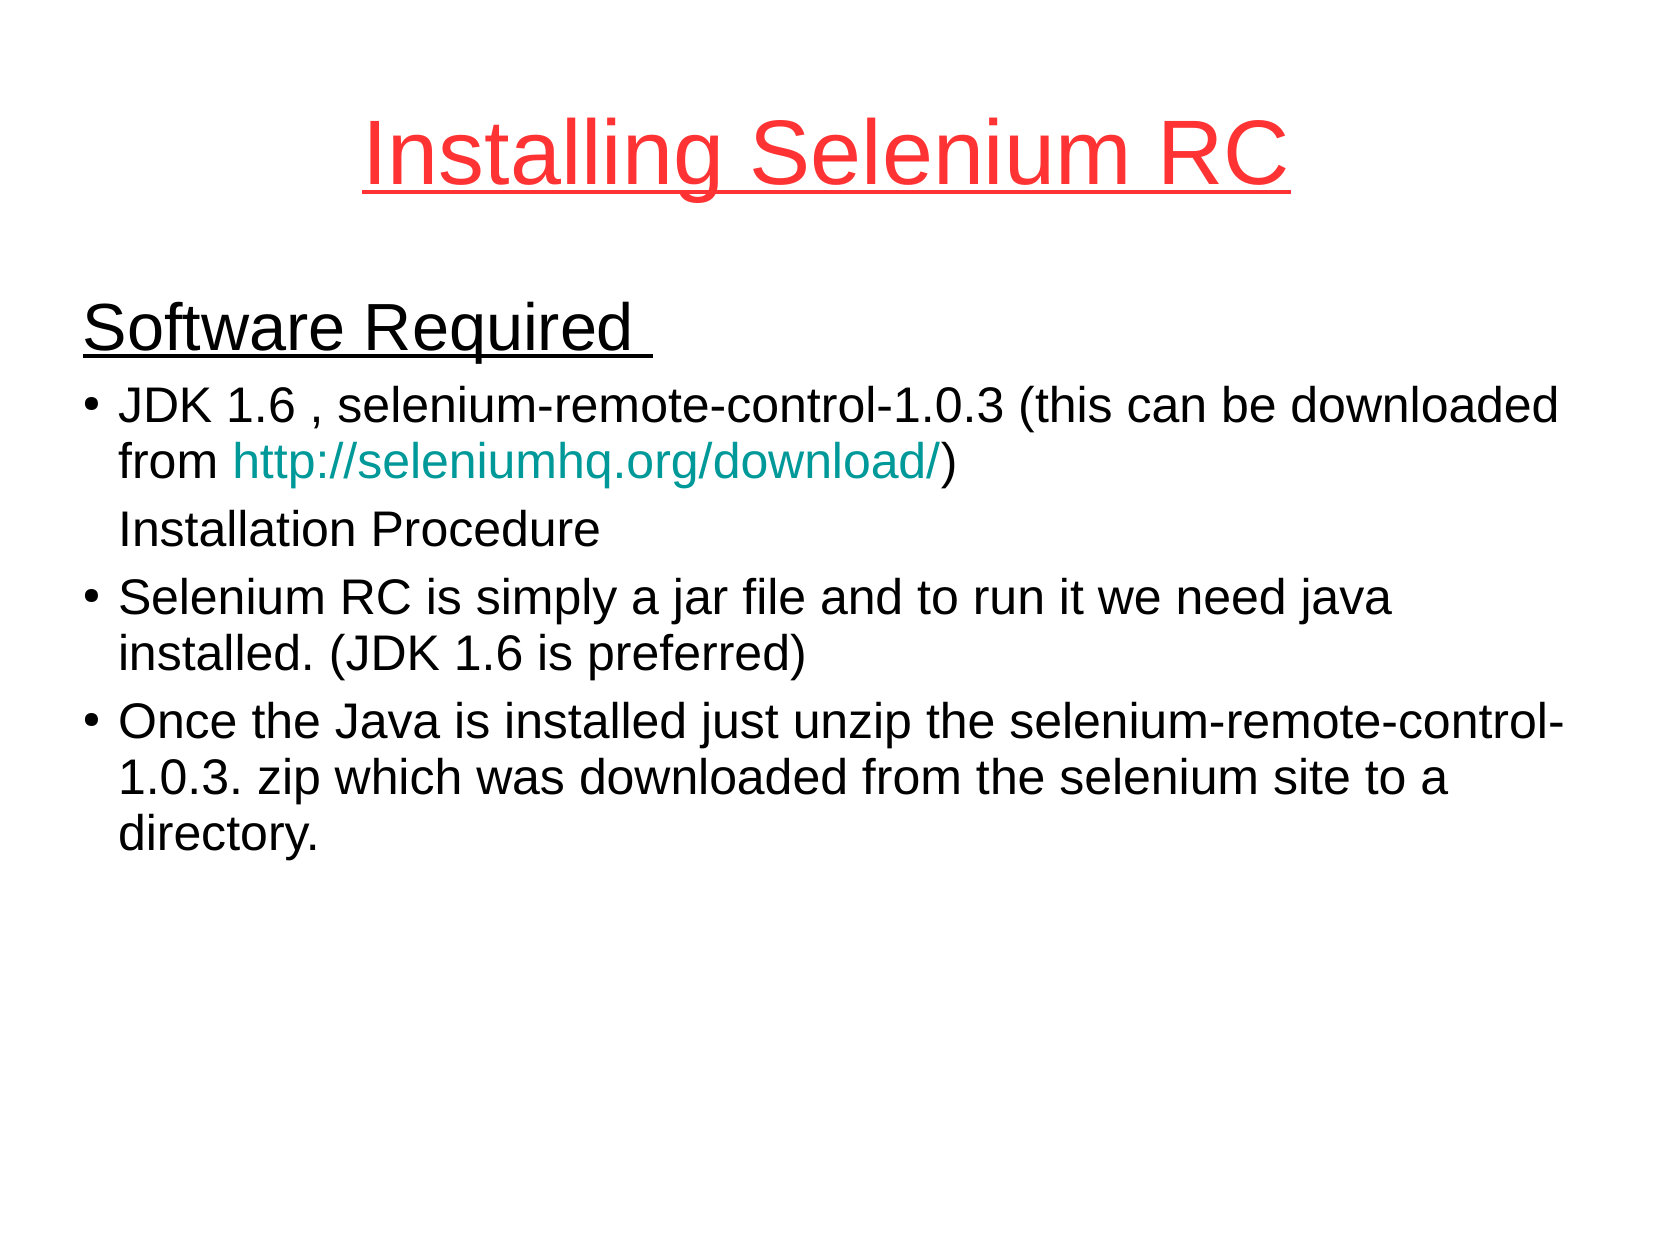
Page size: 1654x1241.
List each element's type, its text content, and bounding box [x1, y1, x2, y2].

list Software Required JDK 1.6 , selenium-remote-control-1.0.3 (this can be downloaded from http://seleniumhq.org/download/) Installation Procedure Selenium RC is simply a jar file and to run it we need java installed. (JDK 1.6 is preferred) Once the Java is installed just unzip the selenium-remote-control-1.0.3. zip which was downloaded from the selenium site to a directory. [82, 290, 1571, 1010]
title Installing Selenium RC [82, 49, 1571, 257]
